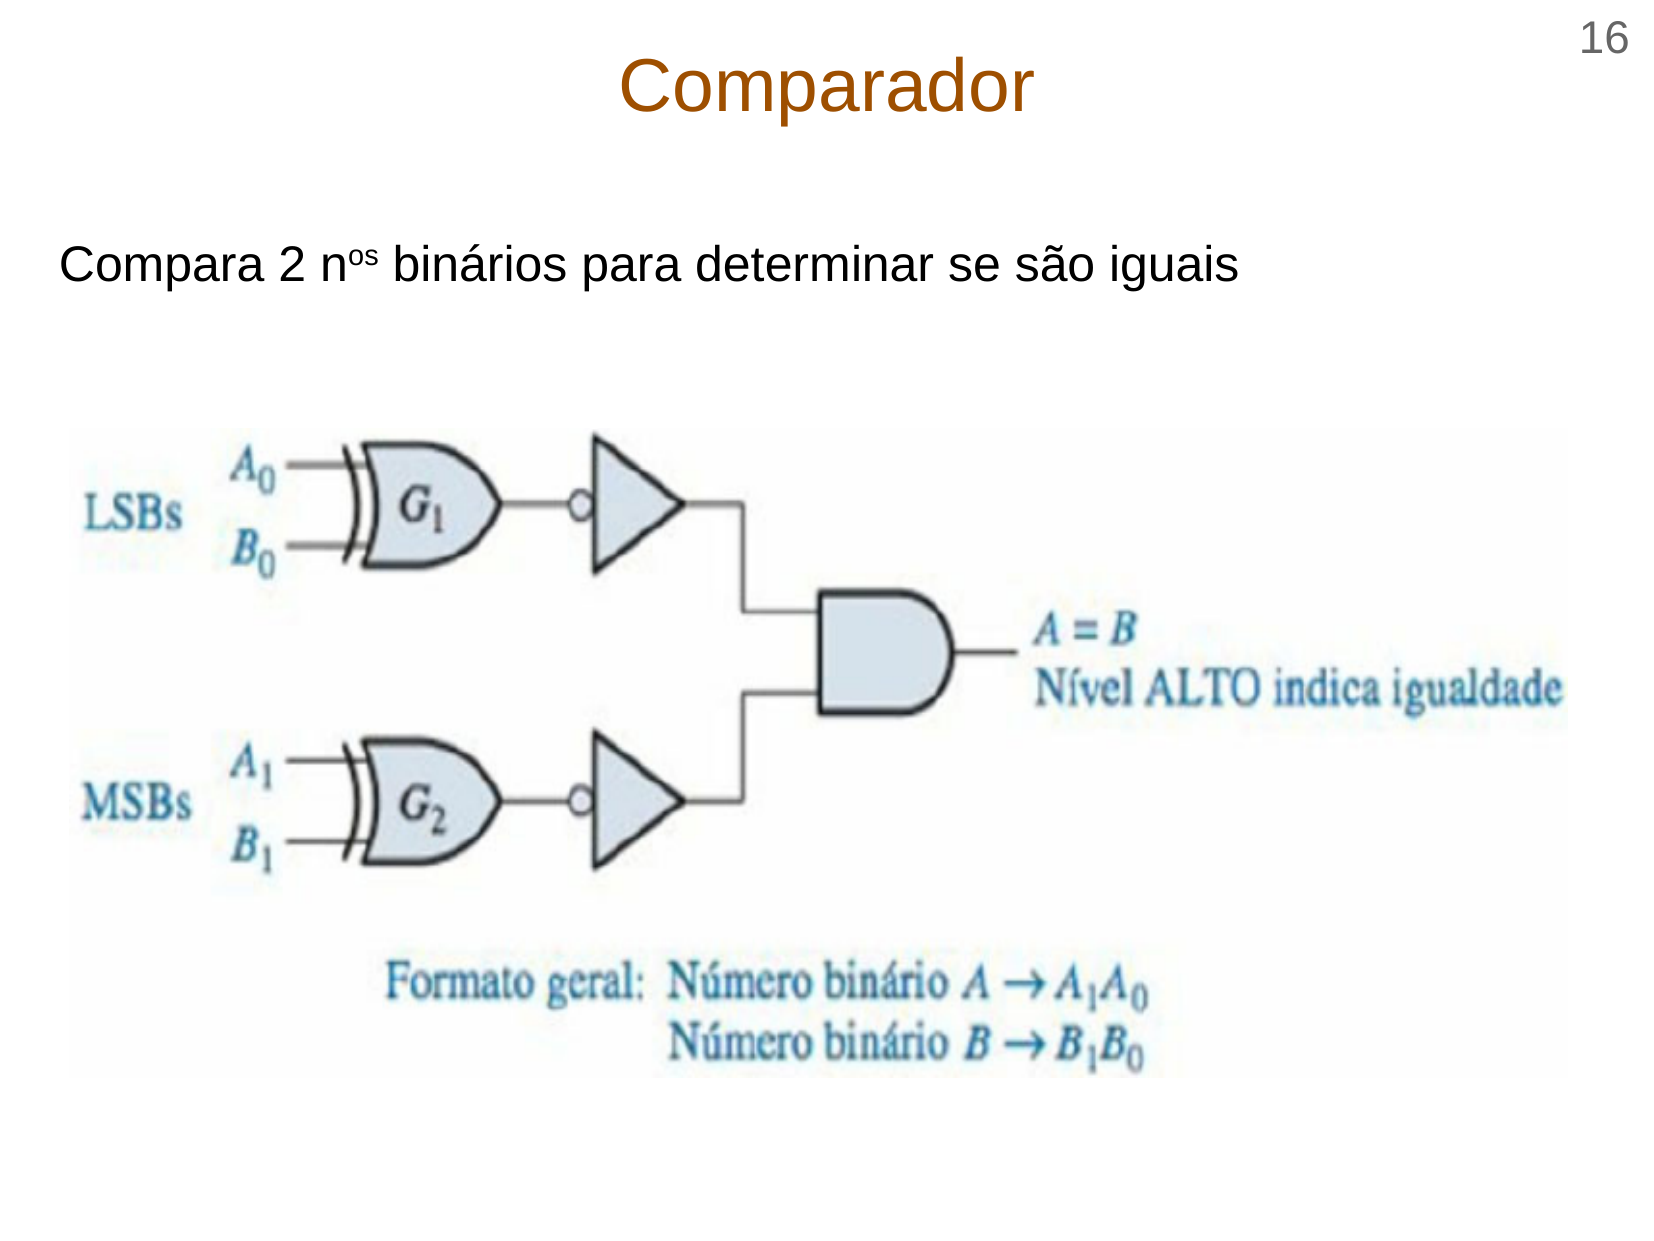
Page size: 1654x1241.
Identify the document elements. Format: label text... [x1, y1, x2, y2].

list Compara 2 nos binários para determinar se são iguais [59, 236, 1595, 1211]
title Comparador [59, 29, 1595, 148]
picture [69, 428, 1568, 1078]
